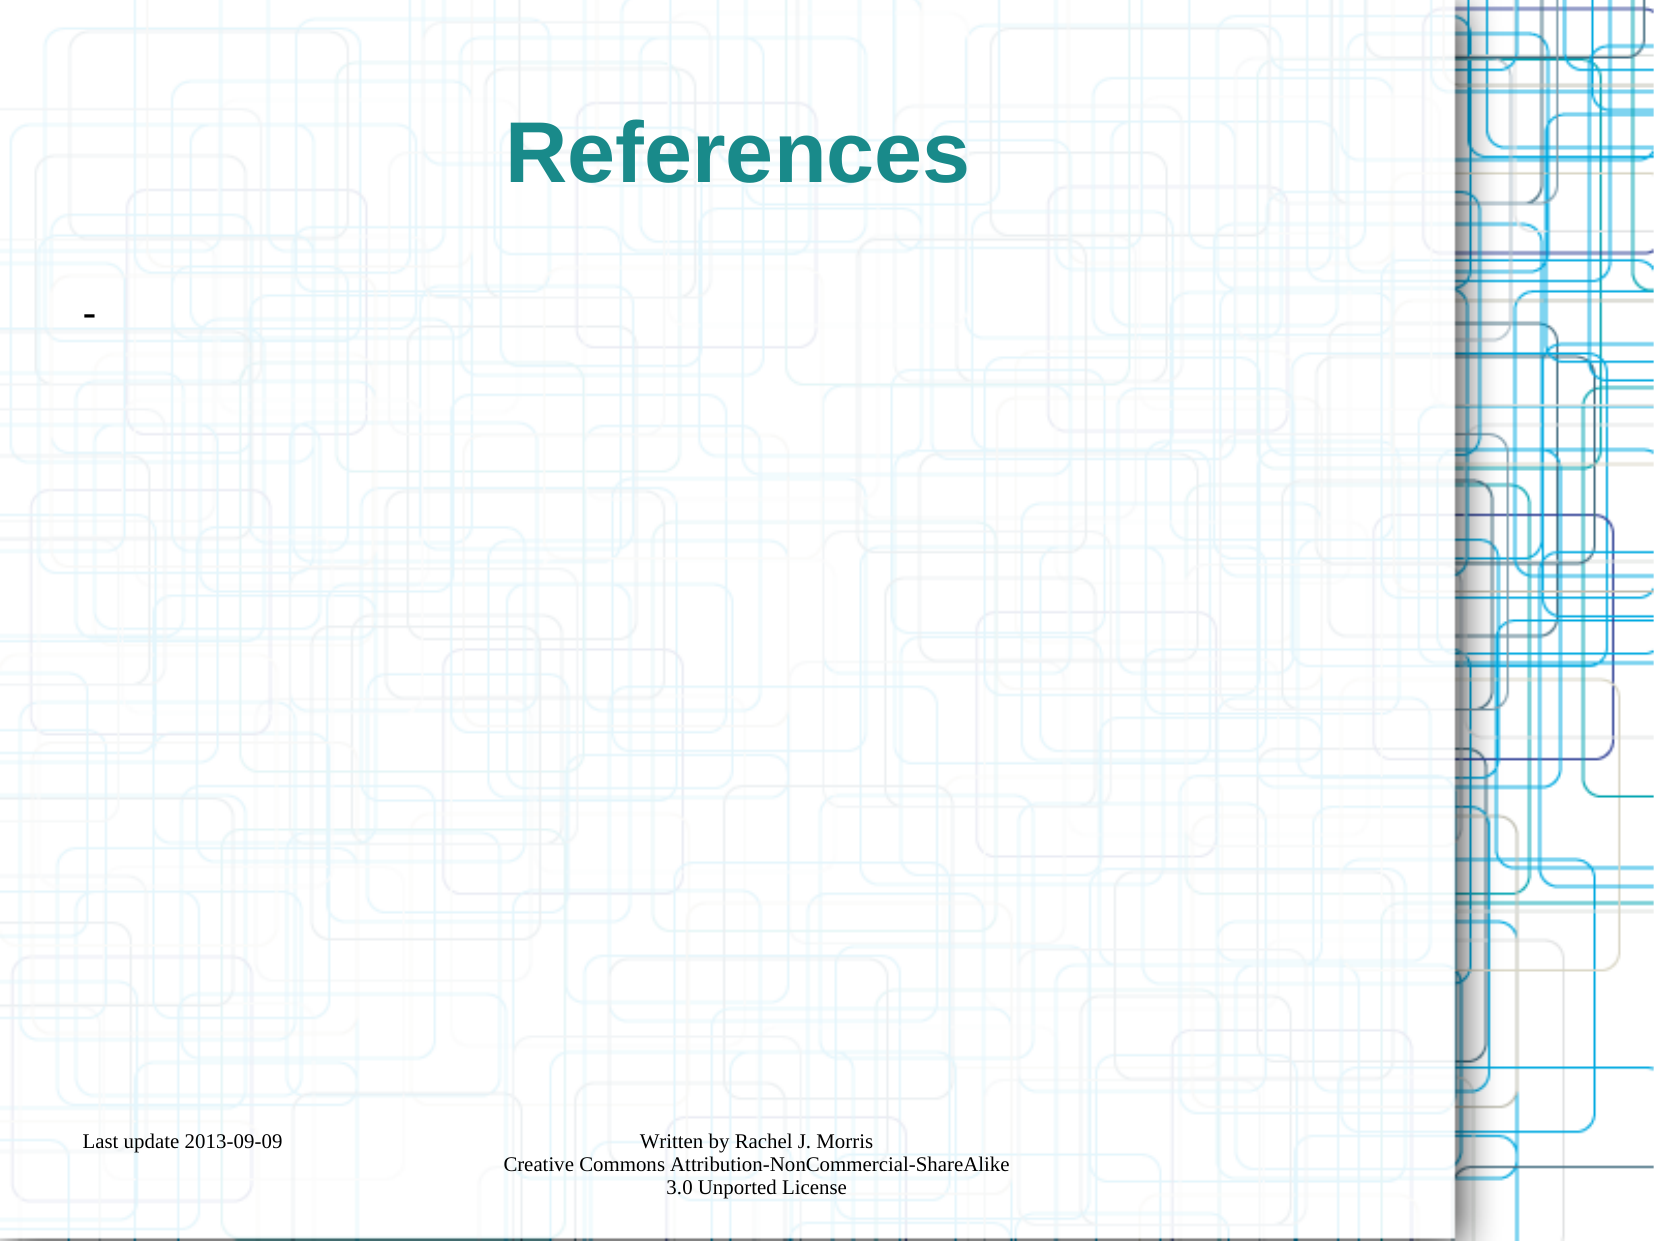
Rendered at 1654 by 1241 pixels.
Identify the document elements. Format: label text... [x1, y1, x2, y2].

list - [82, 290, 1418, 1010]
title References [59, 49, 1418, 257]
picture [0, 0, 1654, 1241]
